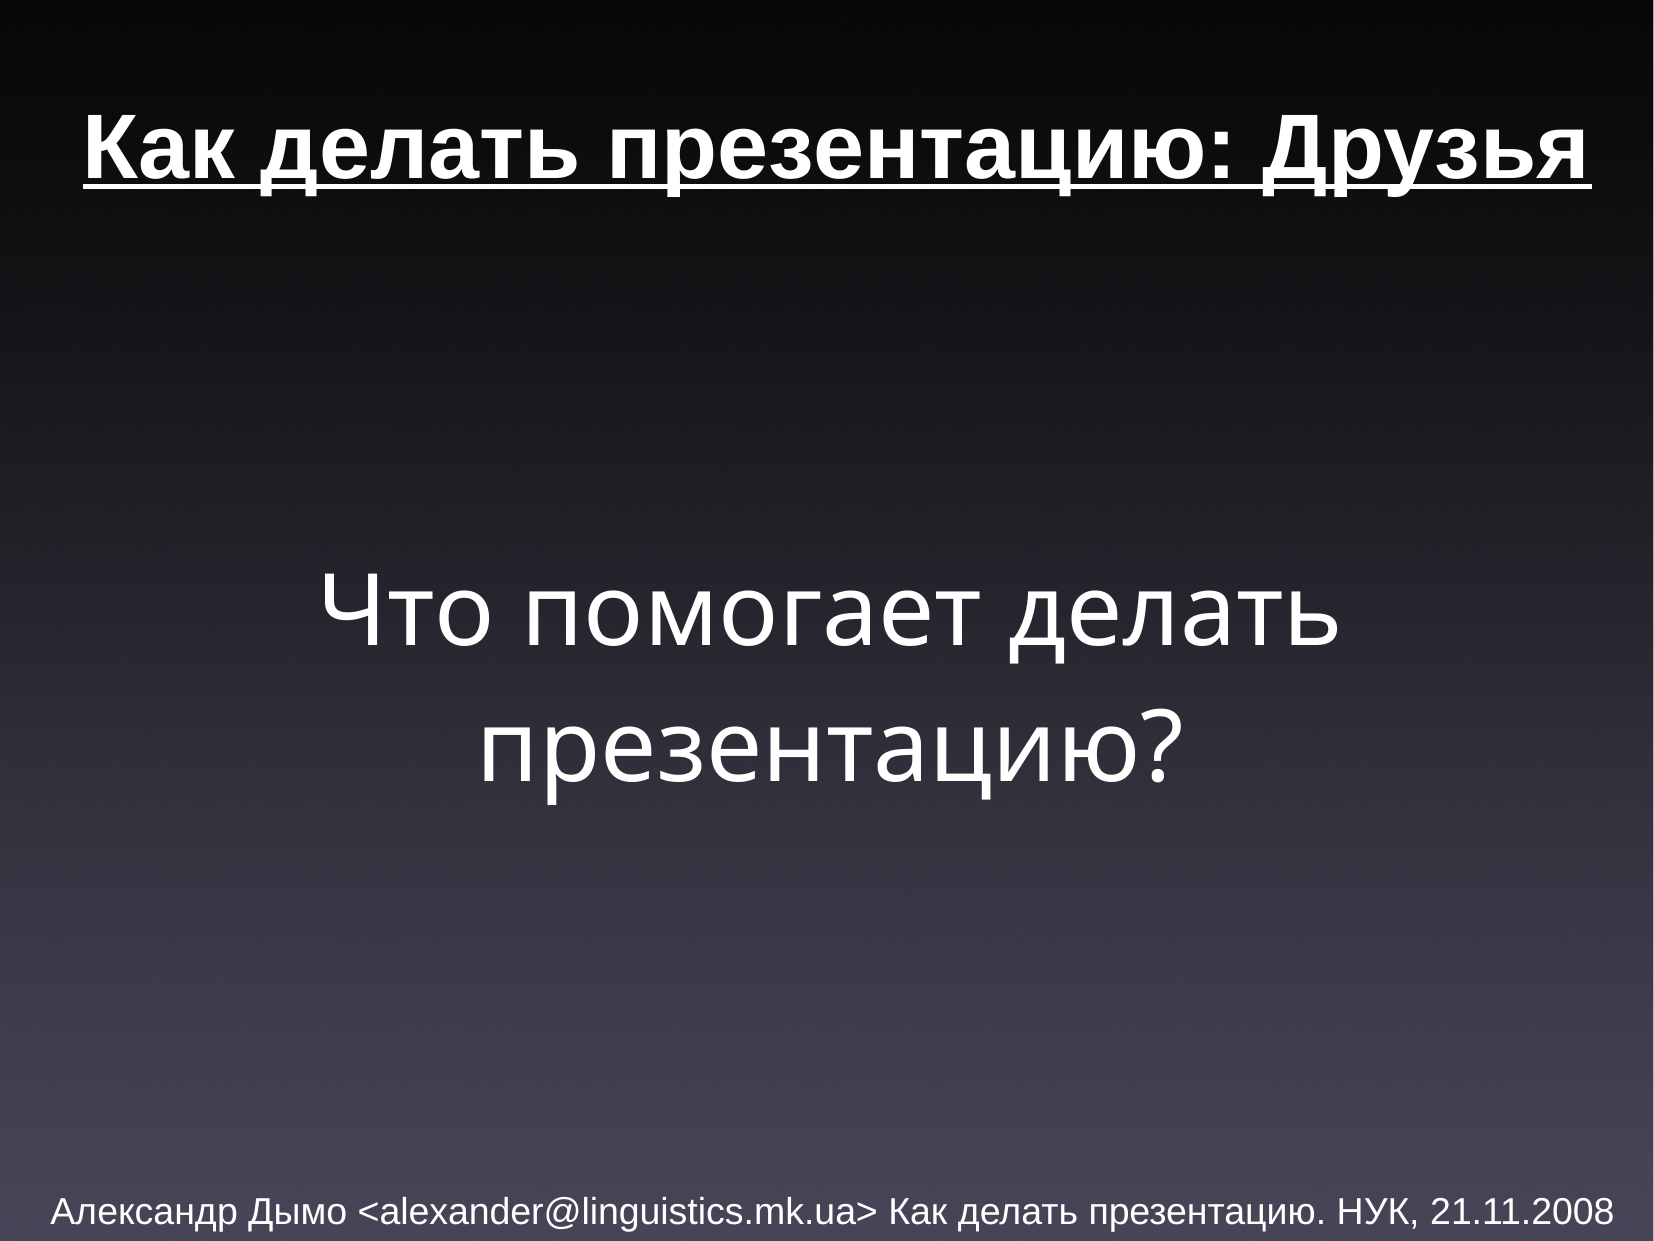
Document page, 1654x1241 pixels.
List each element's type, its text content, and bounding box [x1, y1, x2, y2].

title Как делать презентацию: Друзья [31, 43, 1644, 251]
picture [0, 0, 1654, 1241]
subtitle Что помогает делать презентацию? [86, 224, 1575, 1125]
text_box Александр Дымо <alexander@linguistics.mk.ua> Как делать презентацию. НУК, 21.11.2008 [35, 1183, 1631, 1240]
